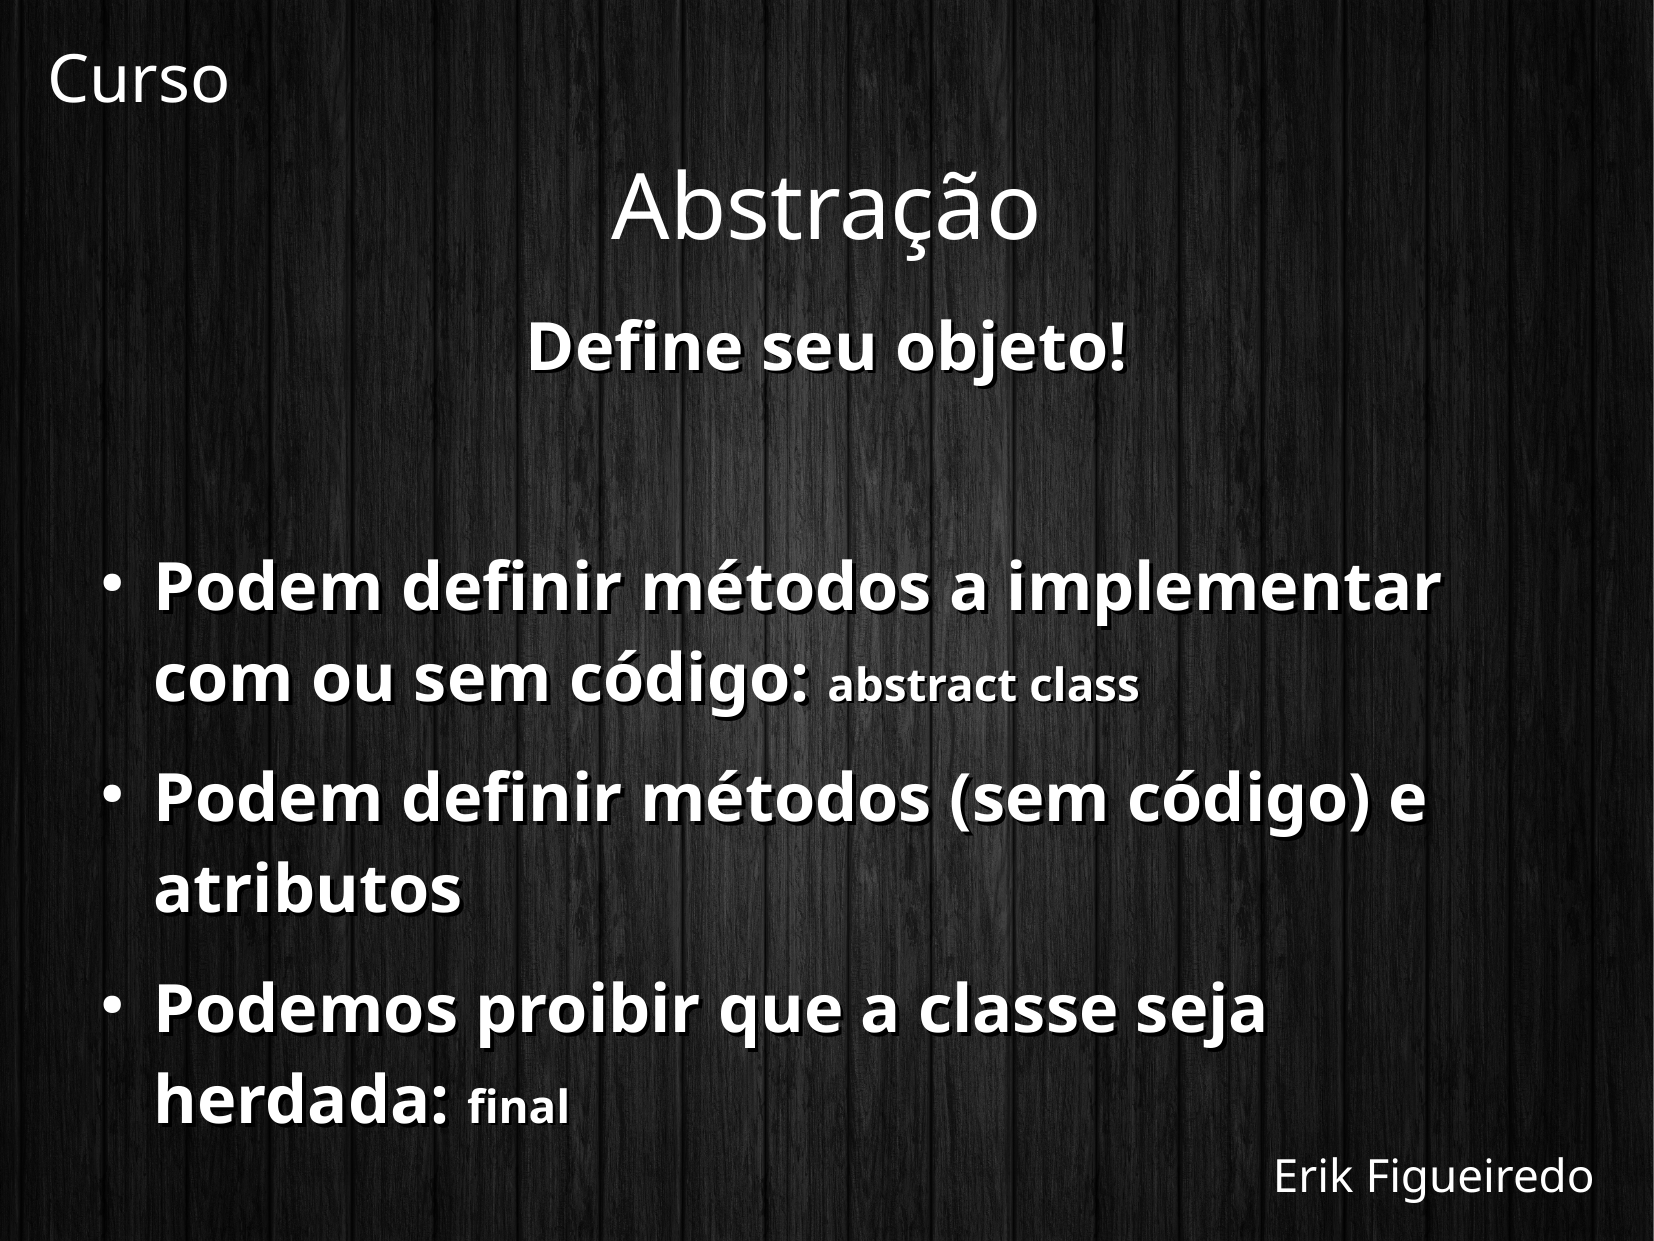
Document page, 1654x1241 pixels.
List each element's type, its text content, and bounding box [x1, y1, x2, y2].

text_box Curso [47, 35, 1087, 119]
text_box Erik Figueiredo [768, 1133, 1595, 1217]
list Define seu objeto! Podem definir métodos a implementar com ou sem código: abstract class Podem definir métodos (sem código) e atributos Podemos proibir que a classe seja herdada: final [82, 311, 1571, 1131]
title Abstração [82, 129, 1571, 278]
picture [0, 0, 1654, 1241]
